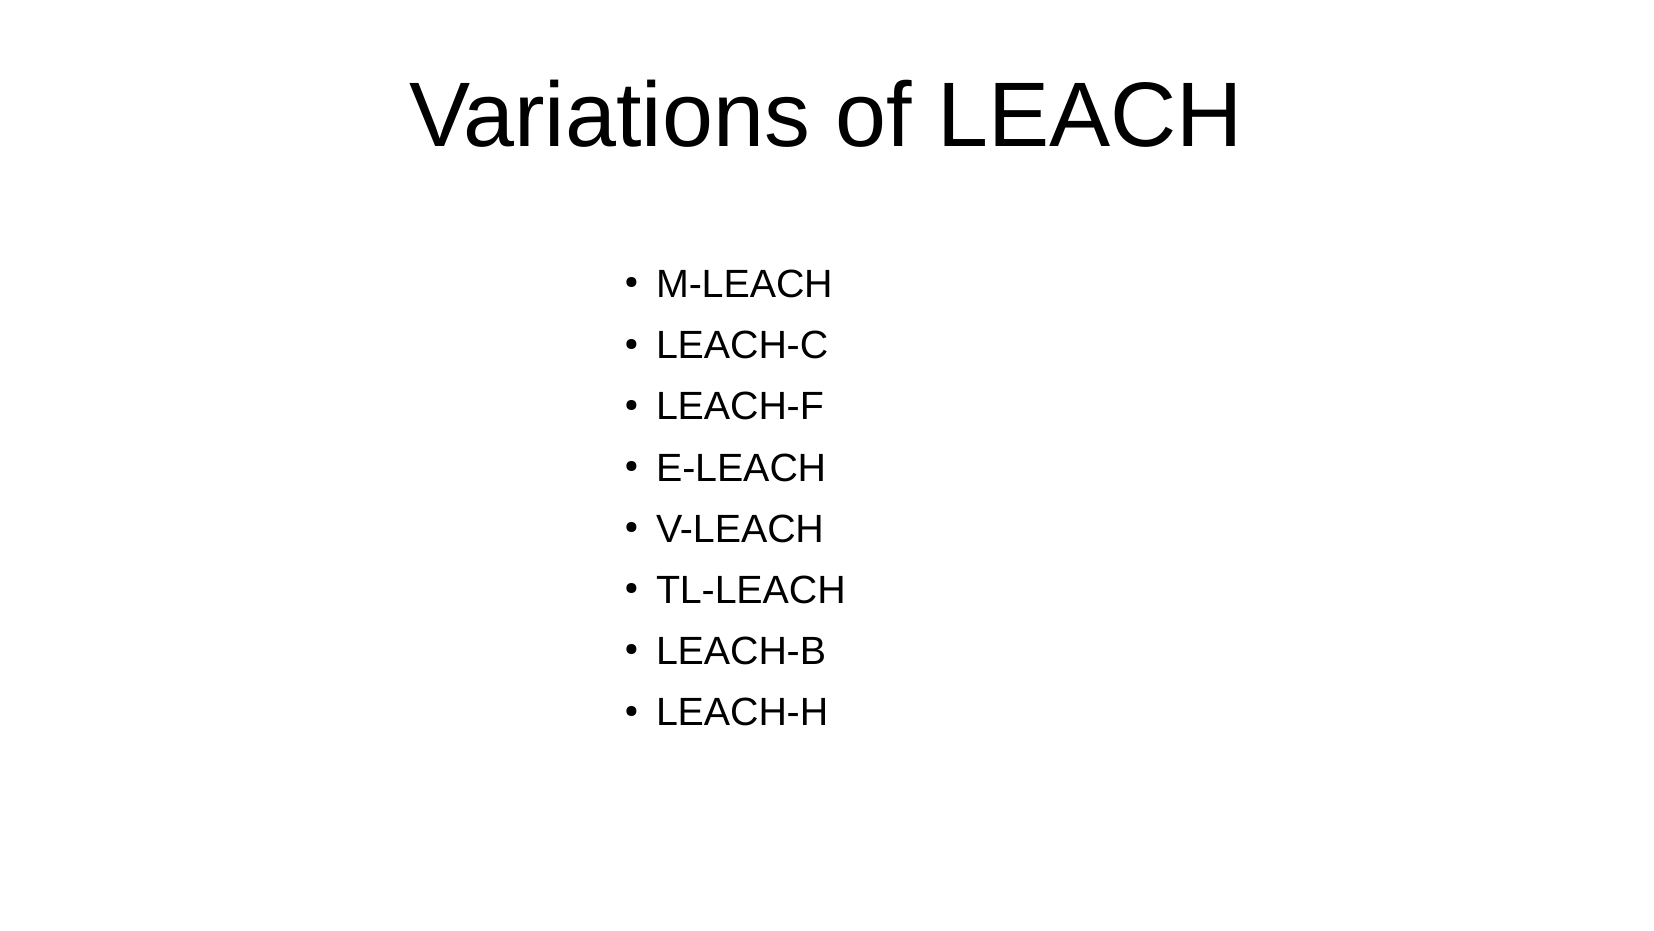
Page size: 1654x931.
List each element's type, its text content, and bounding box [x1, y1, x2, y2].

title Variations of LEACH [82, 37, 1571, 193]
list M-LEACH LEACH-C LEACH-F E-LEACH V-LEACH TL-LEACH LEACH-B LEACH-H [614, 200, 922, 741]
